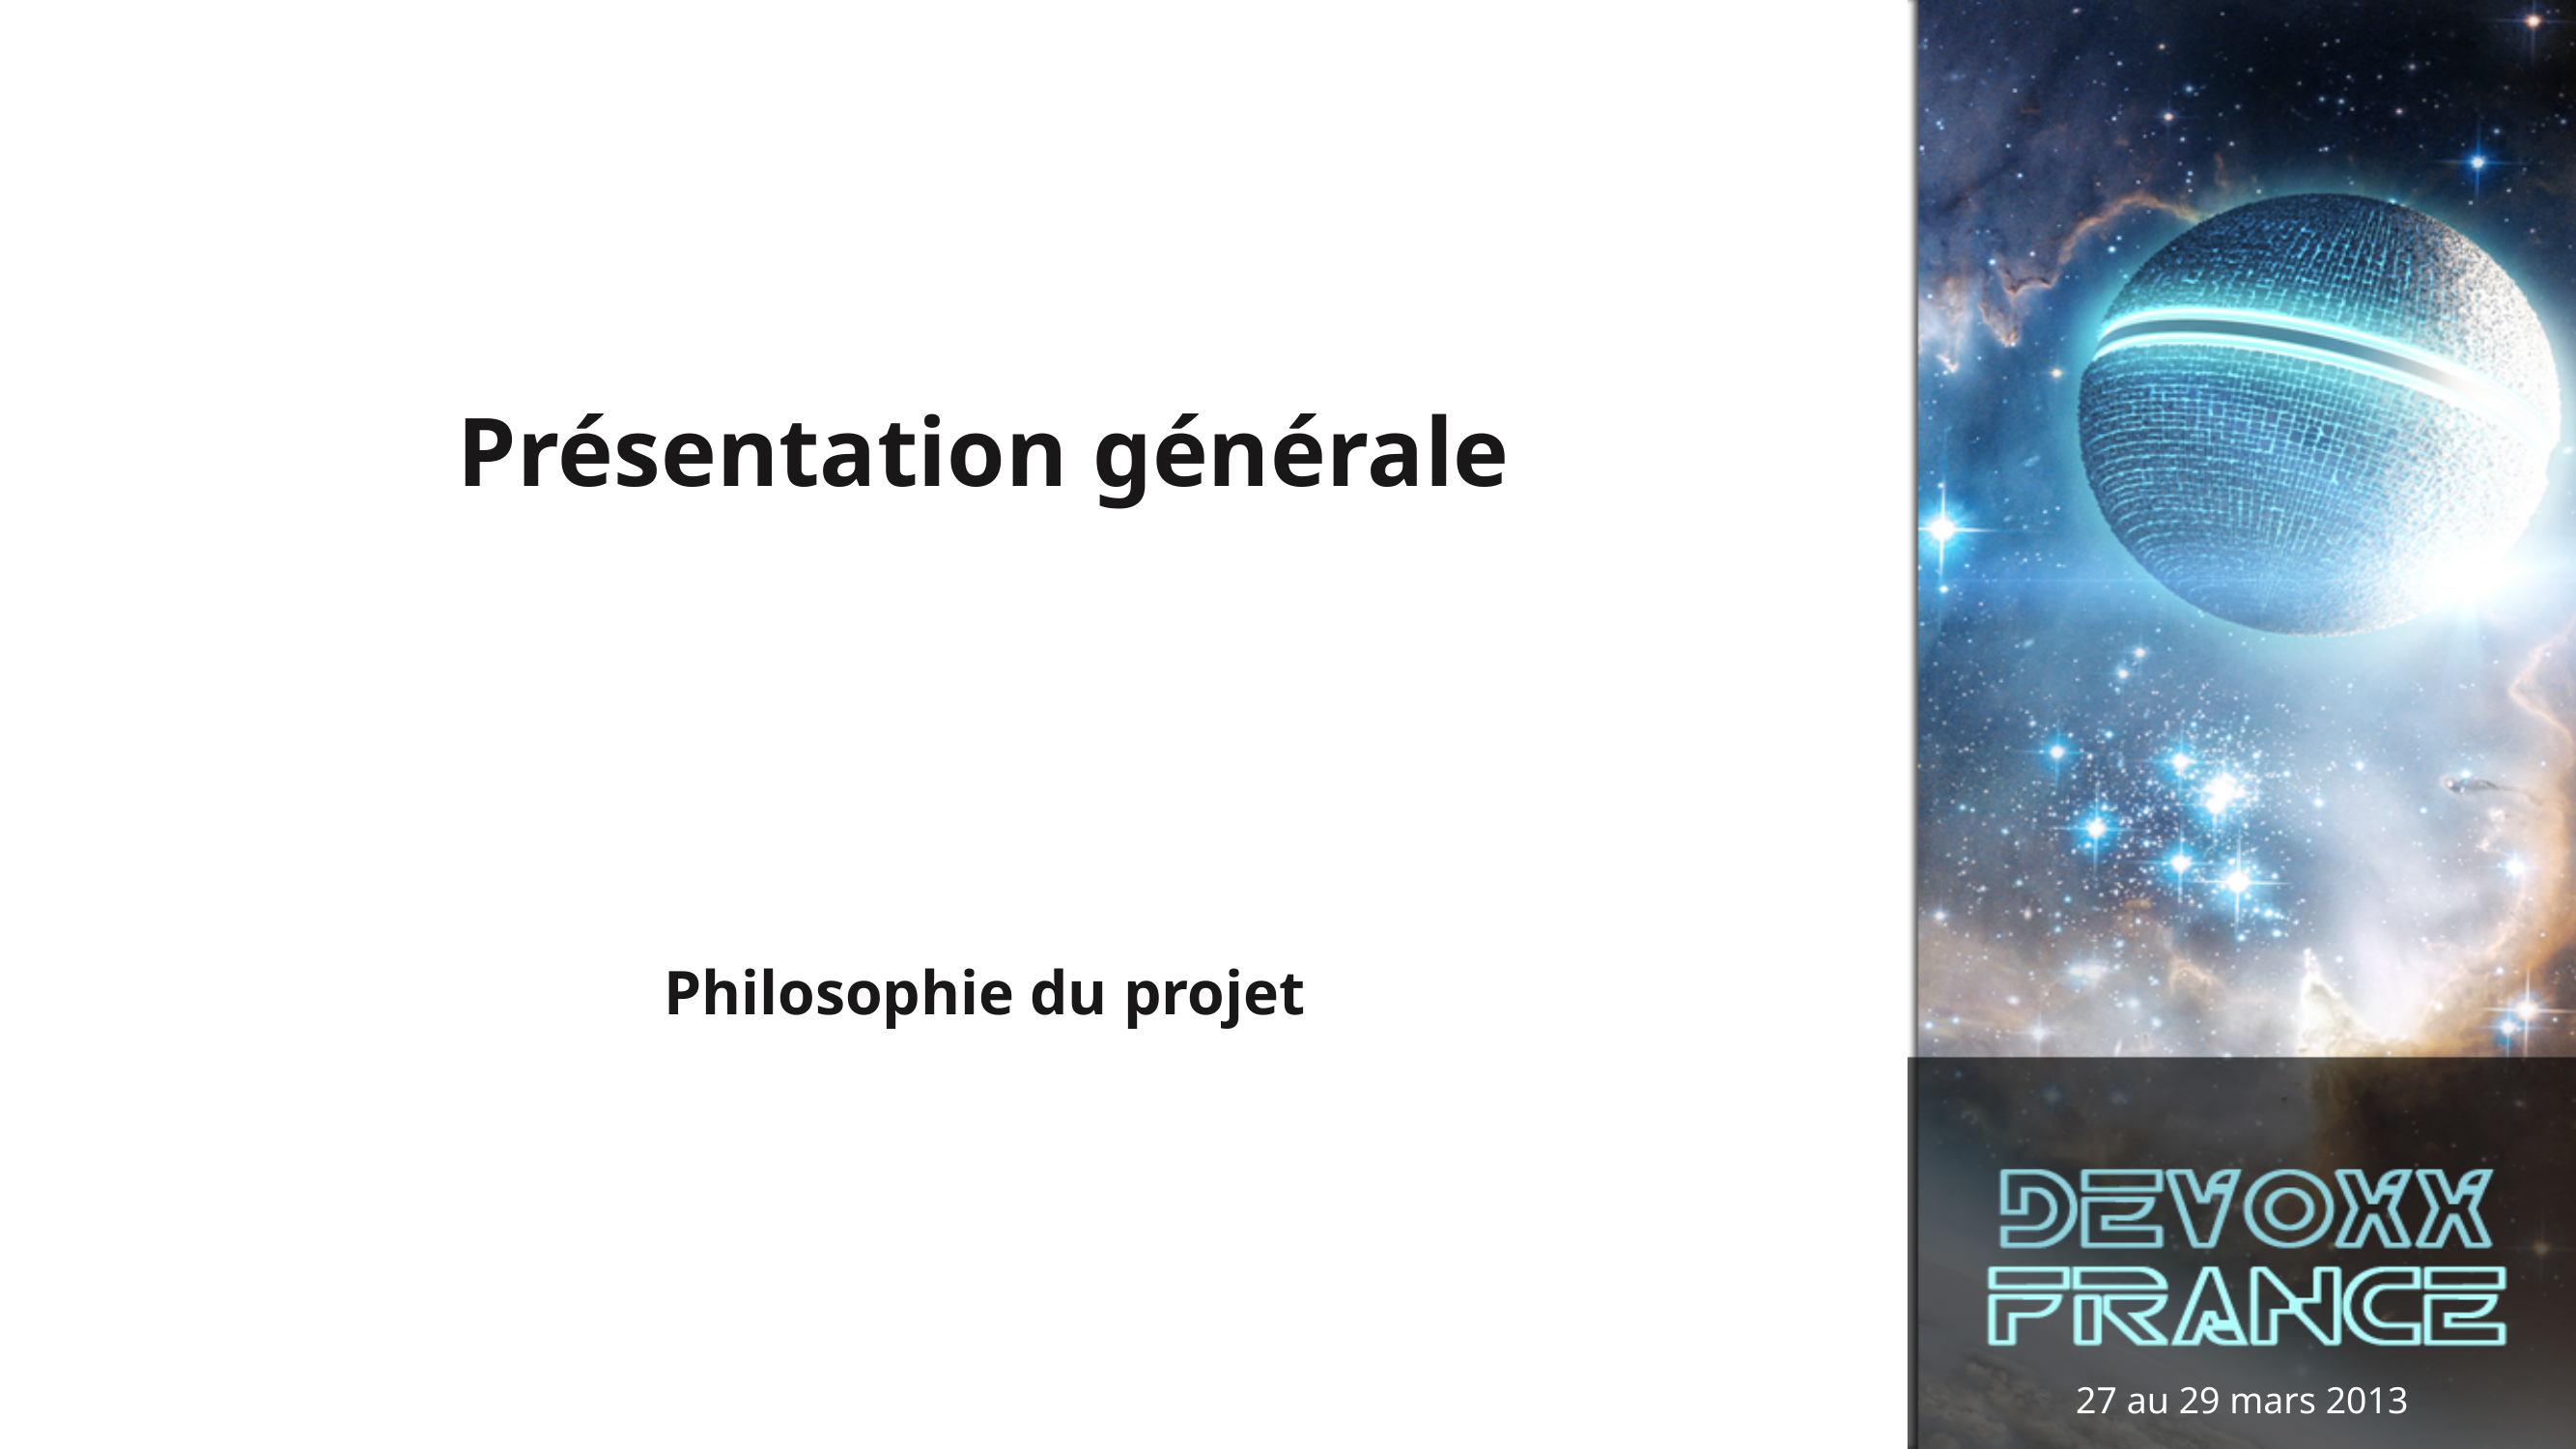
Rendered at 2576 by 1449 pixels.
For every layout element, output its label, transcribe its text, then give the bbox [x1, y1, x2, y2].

title Présentation générale [171, 23, 1798, 513]
picture [1907, 0, 2576, 1449]
list Philosophie du projet [354, 946, 1616, 1406]
